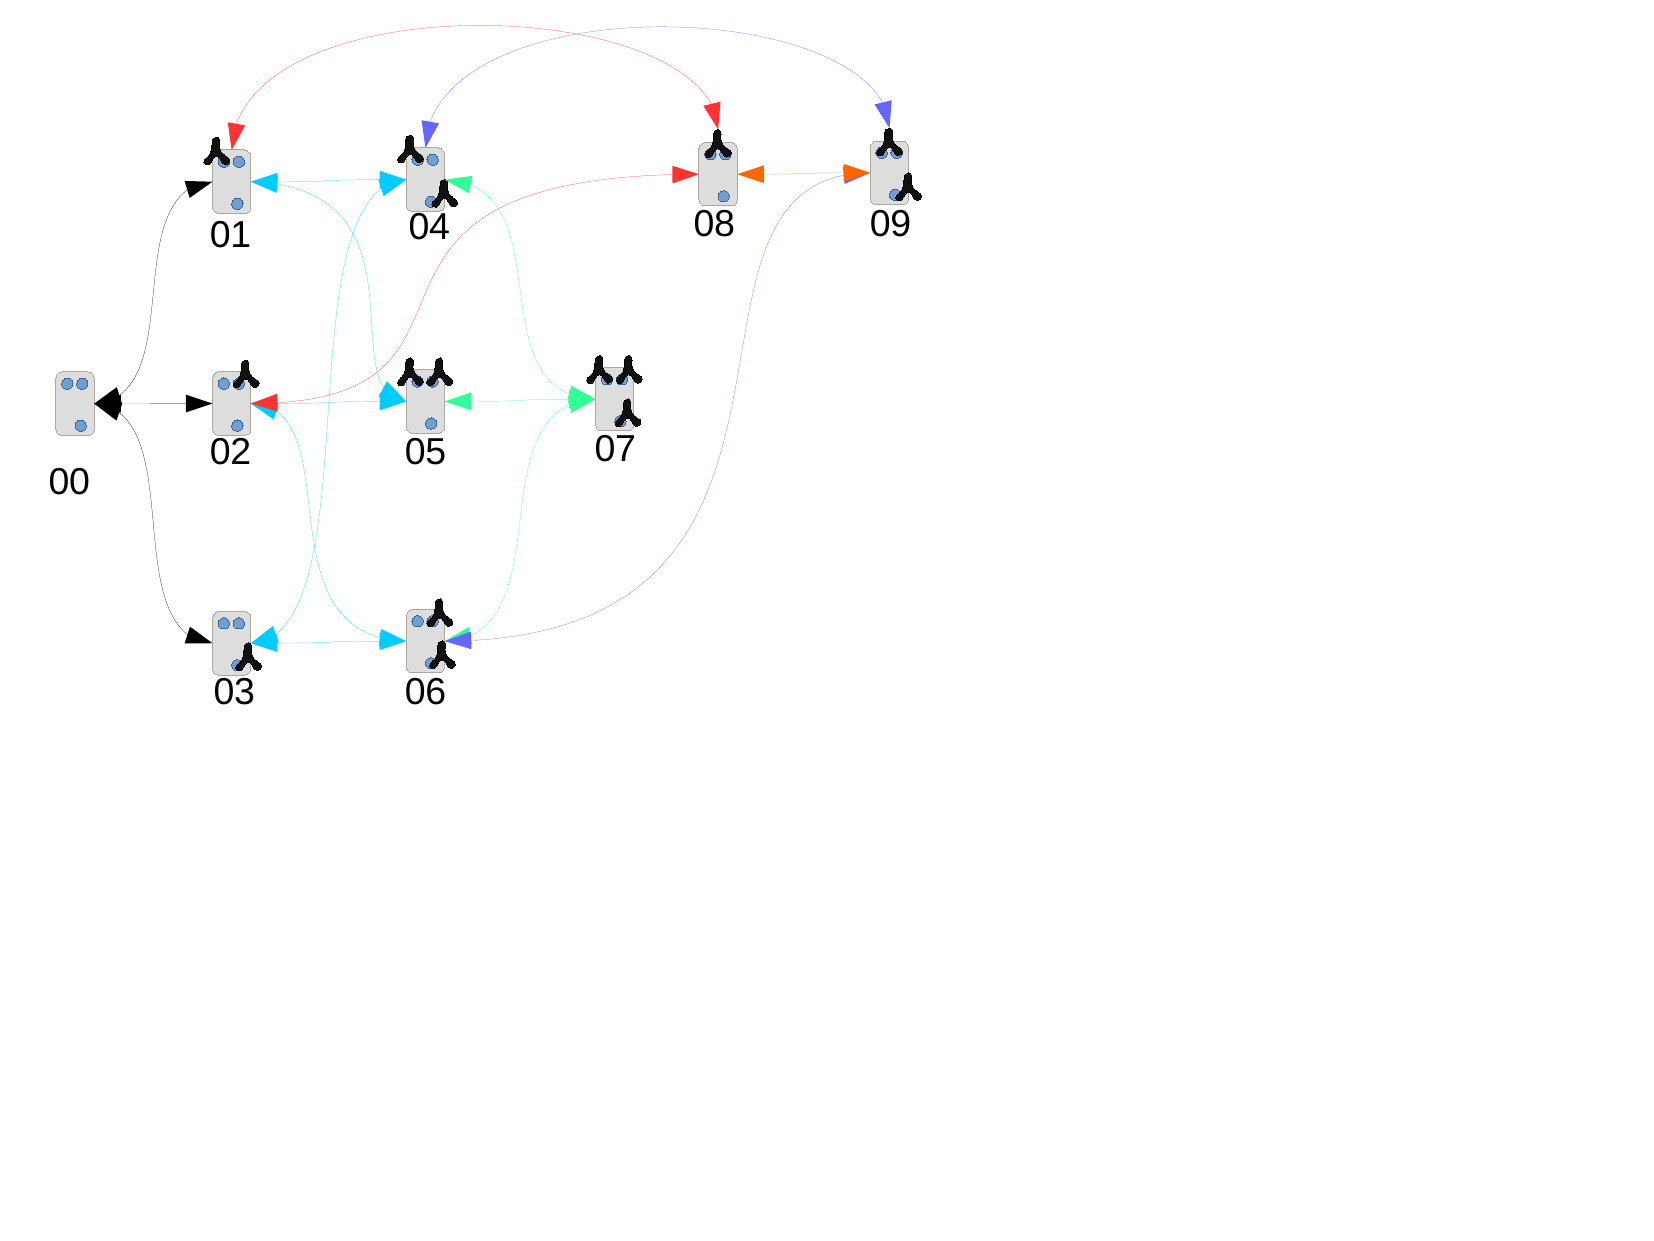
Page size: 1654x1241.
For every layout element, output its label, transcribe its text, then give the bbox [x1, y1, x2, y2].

text_box 00 [33, 453, 106, 541]
text_box [698, 129, 738, 195]
text_box 09 [855, 195, 927, 282]
text_box [203, 137, 251, 205]
text_box 07 [579, 420, 651, 507]
text_box 05 [390, 423, 462, 511]
text_box [406, 598, 455, 663]
text_box [586, 355, 643, 420]
text_box 01 [195, 205, 267, 293]
text_box [397, 135, 454, 198]
text_box [397, 357, 453, 423]
text_box 08 [678, 195, 751, 282]
text_box [212, 611, 260, 663]
text_box 04 [393, 198, 466, 286]
text_box 06 [390, 663, 462, 751]
text_box [870, 128, 922, 195]
text_box 03 [198, 663, 271, 751]
text_box [212, 360, 260, 423]
text_box [55, 371, 95, 436]
text_box 02 [195, 423, 267, 511]
